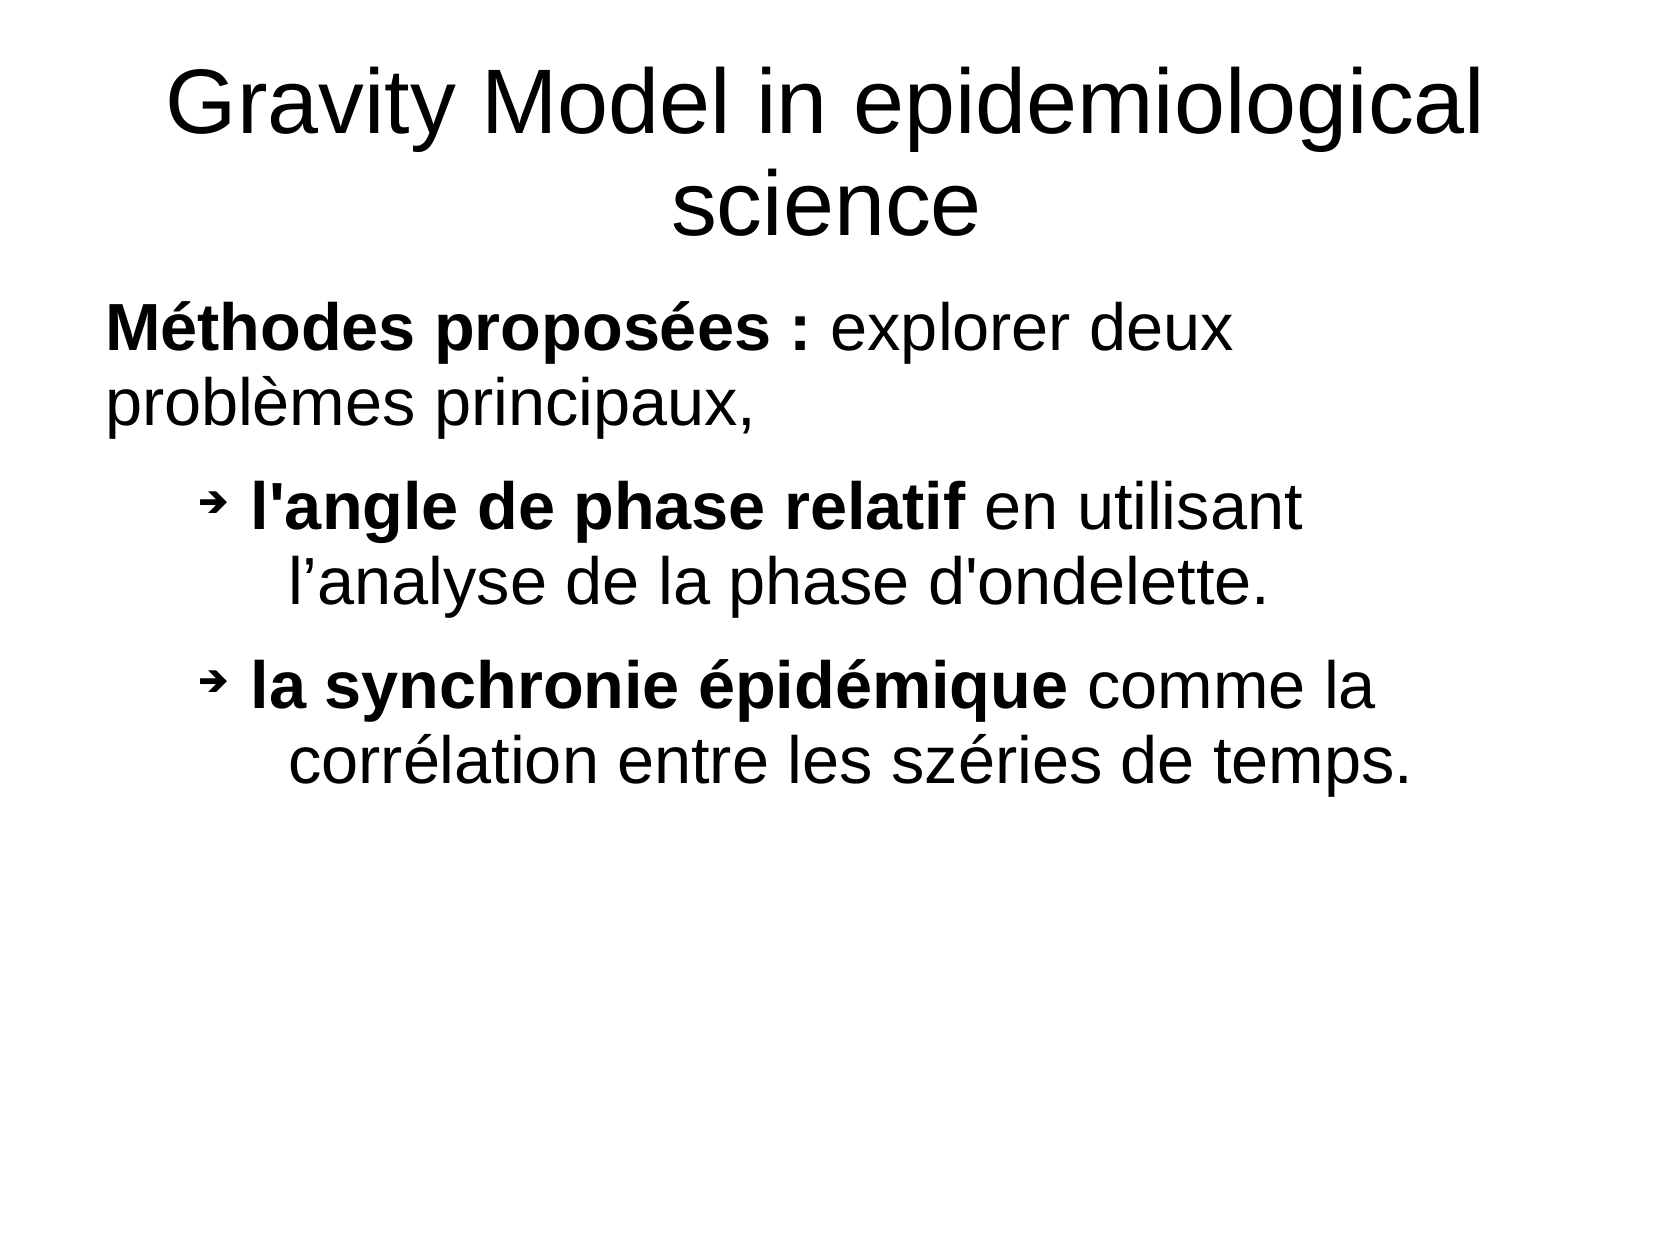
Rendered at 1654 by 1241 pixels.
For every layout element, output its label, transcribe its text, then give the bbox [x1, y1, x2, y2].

title Gravity Model in epidemiological science [82, 49, 1571, 257]
list Méthodes proposées : explorer deux problèmes principaux, l'angle de phase relatif en utilisant l’analyse de la phase d'ondelette. la synchronie épidémique comme la corrélation entre les széries de temps. [104, 290, 1561, 1010]
